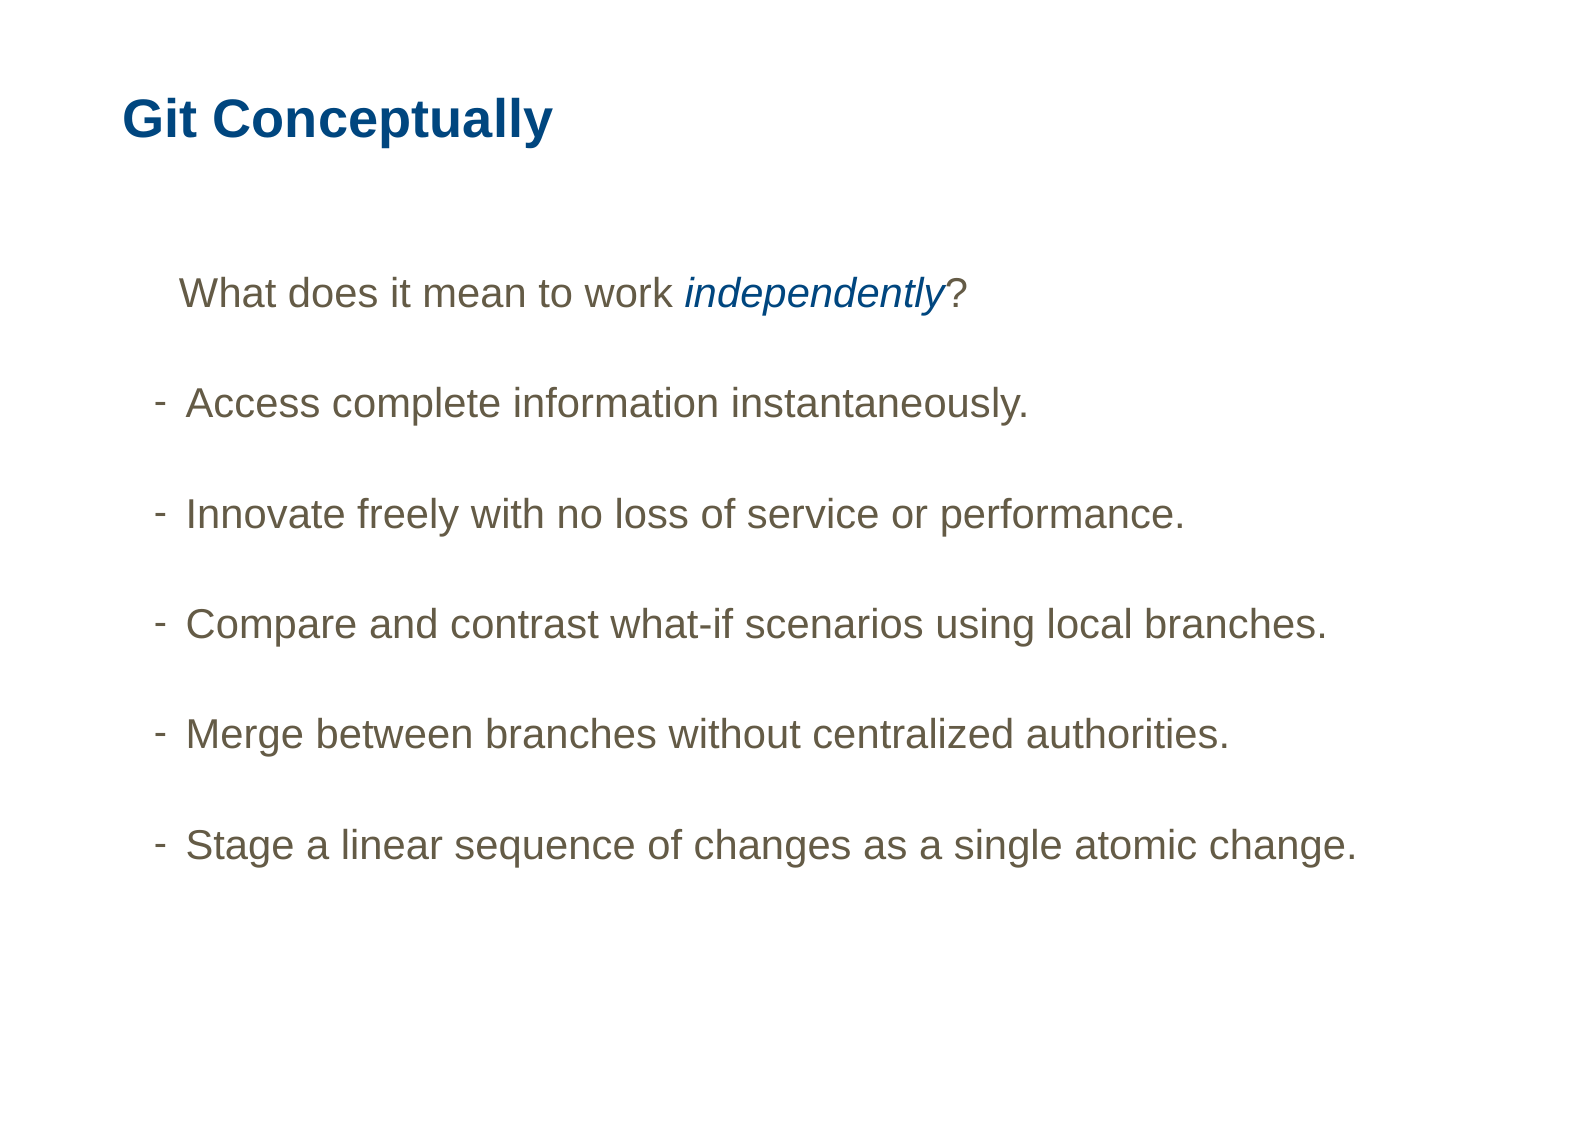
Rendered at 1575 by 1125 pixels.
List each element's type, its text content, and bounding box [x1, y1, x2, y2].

list What does it mean to work independently? Access complete information instantaneously. Innovate freely with no loss of service or performance. Compare and contrast what-if scenarios using local branches. Merge between branches without centralized authorities. Stage a linear sequence of changes as a single atomic change. [122, 265, 1398, 941]
title Git Conceptually [122, 76, 1541, 157]
